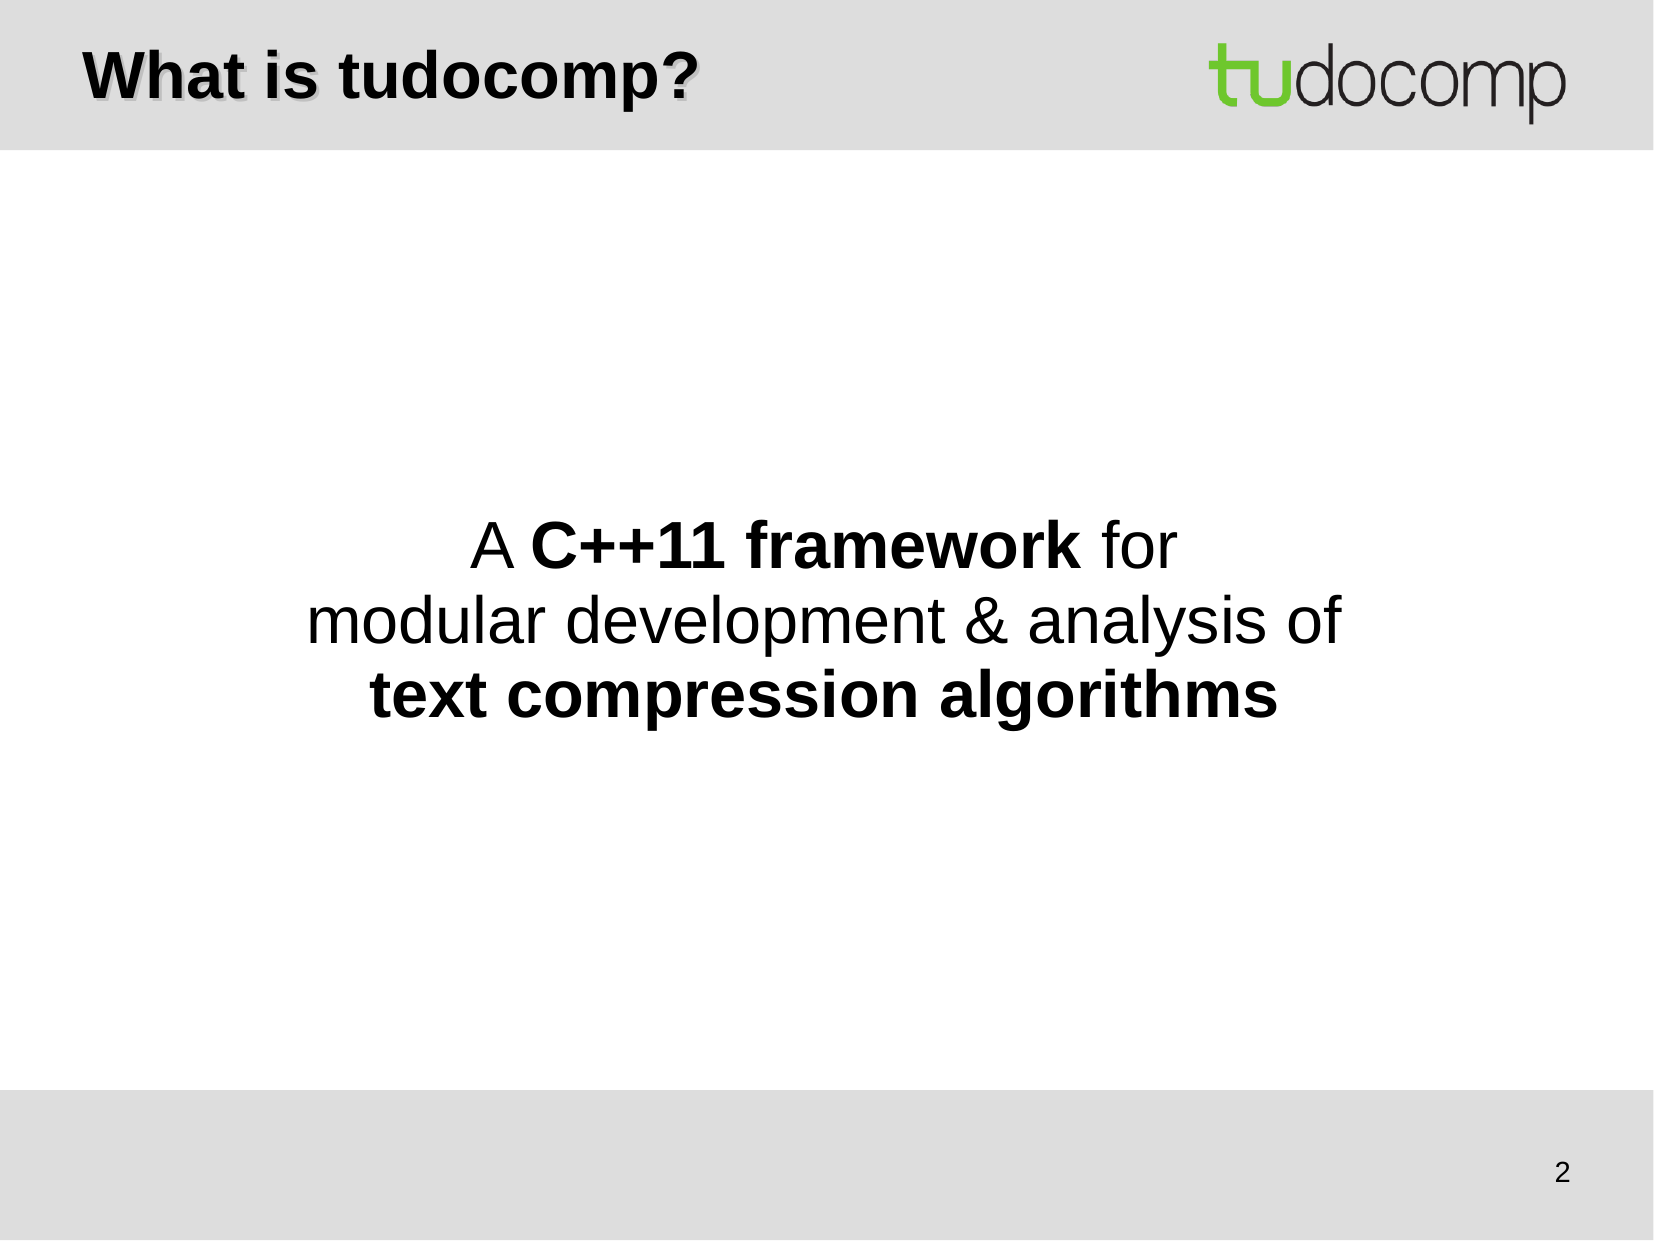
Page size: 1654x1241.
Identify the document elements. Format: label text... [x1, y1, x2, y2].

title What is tudocomp? [82, 31, 1571, 121]
picture [1203, 121, 1571, 130]
text_box A C++11 framework for modular development & analysis of text compression algorithms [291, 500, 1362, 740]
